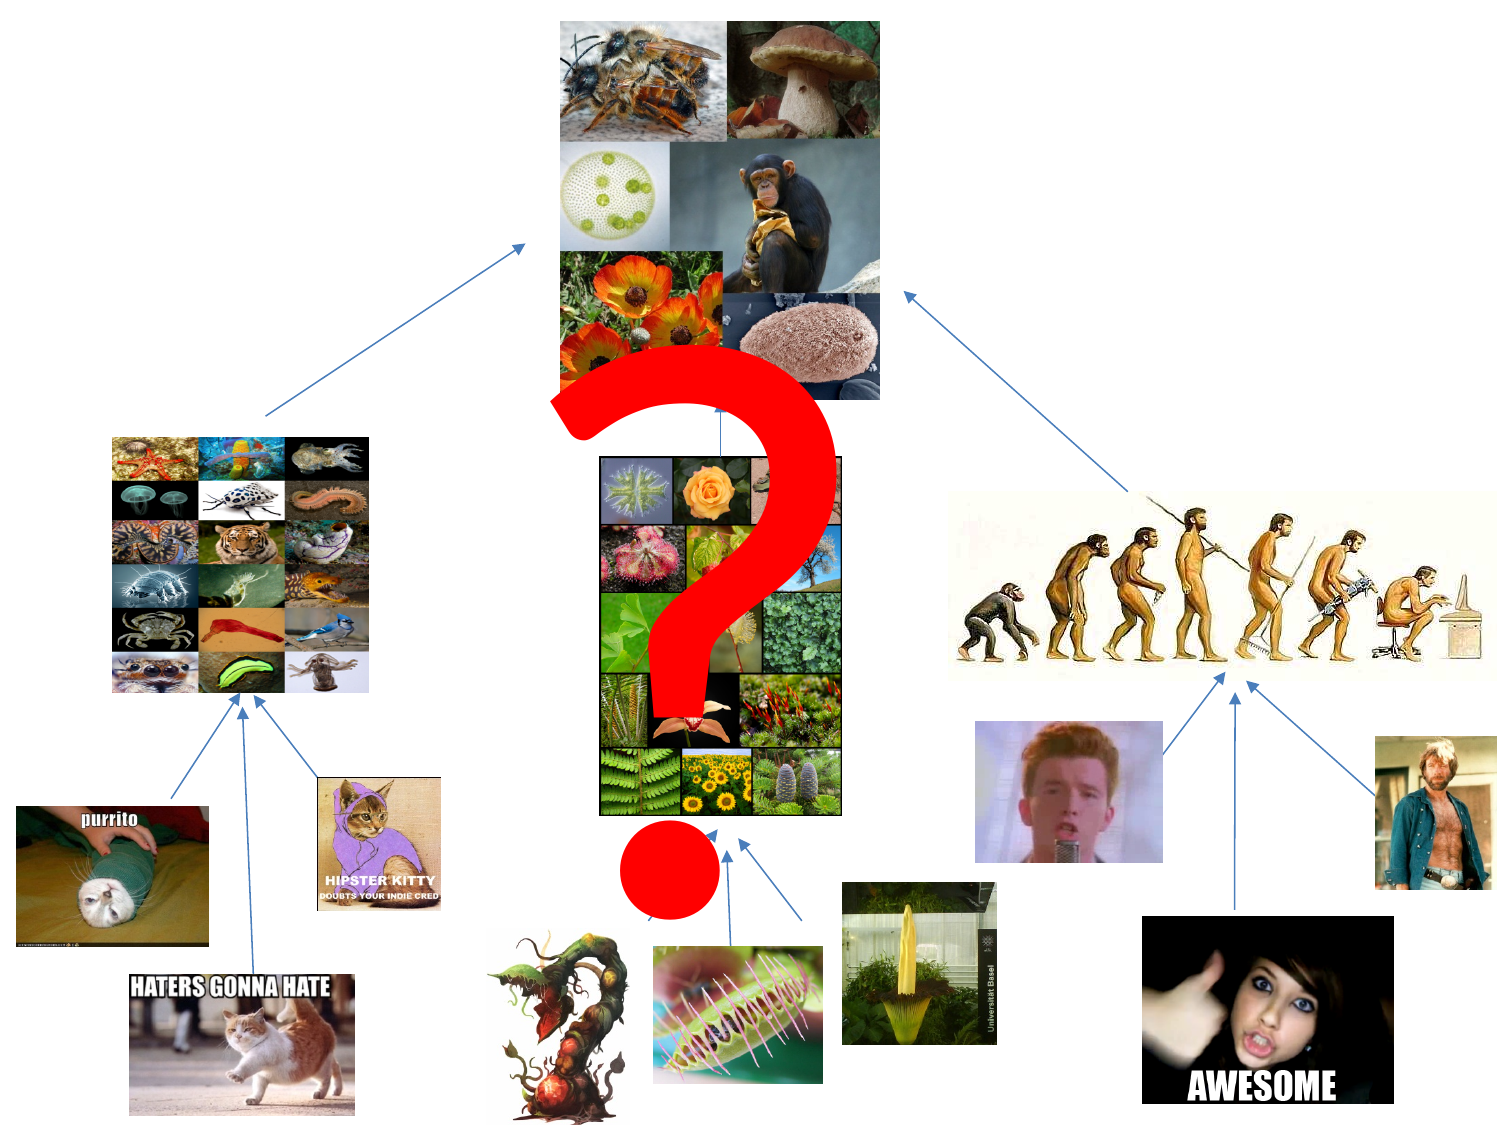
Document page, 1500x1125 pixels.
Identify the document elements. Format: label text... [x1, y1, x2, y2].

picture [129, 974, 355, 1116]
picture [486, 928, 630, 1125]
picture [317, 777, 441, 911]
picture [16, 806, 209, 947]
picture [560, 21, 880, 73]
picture [653, 946, 823, 1084]
text_box ? [485, 73, 902, 1090]
picture [842, 882, 997, 1045]
picture [1142, 916, 1394, 1104]
picture [1375, 736, 1497, 890]
picture [948, 491, 1497, 681]
picture [112, 437, 369, 693]
picture [975, 721, 1163, 863]
